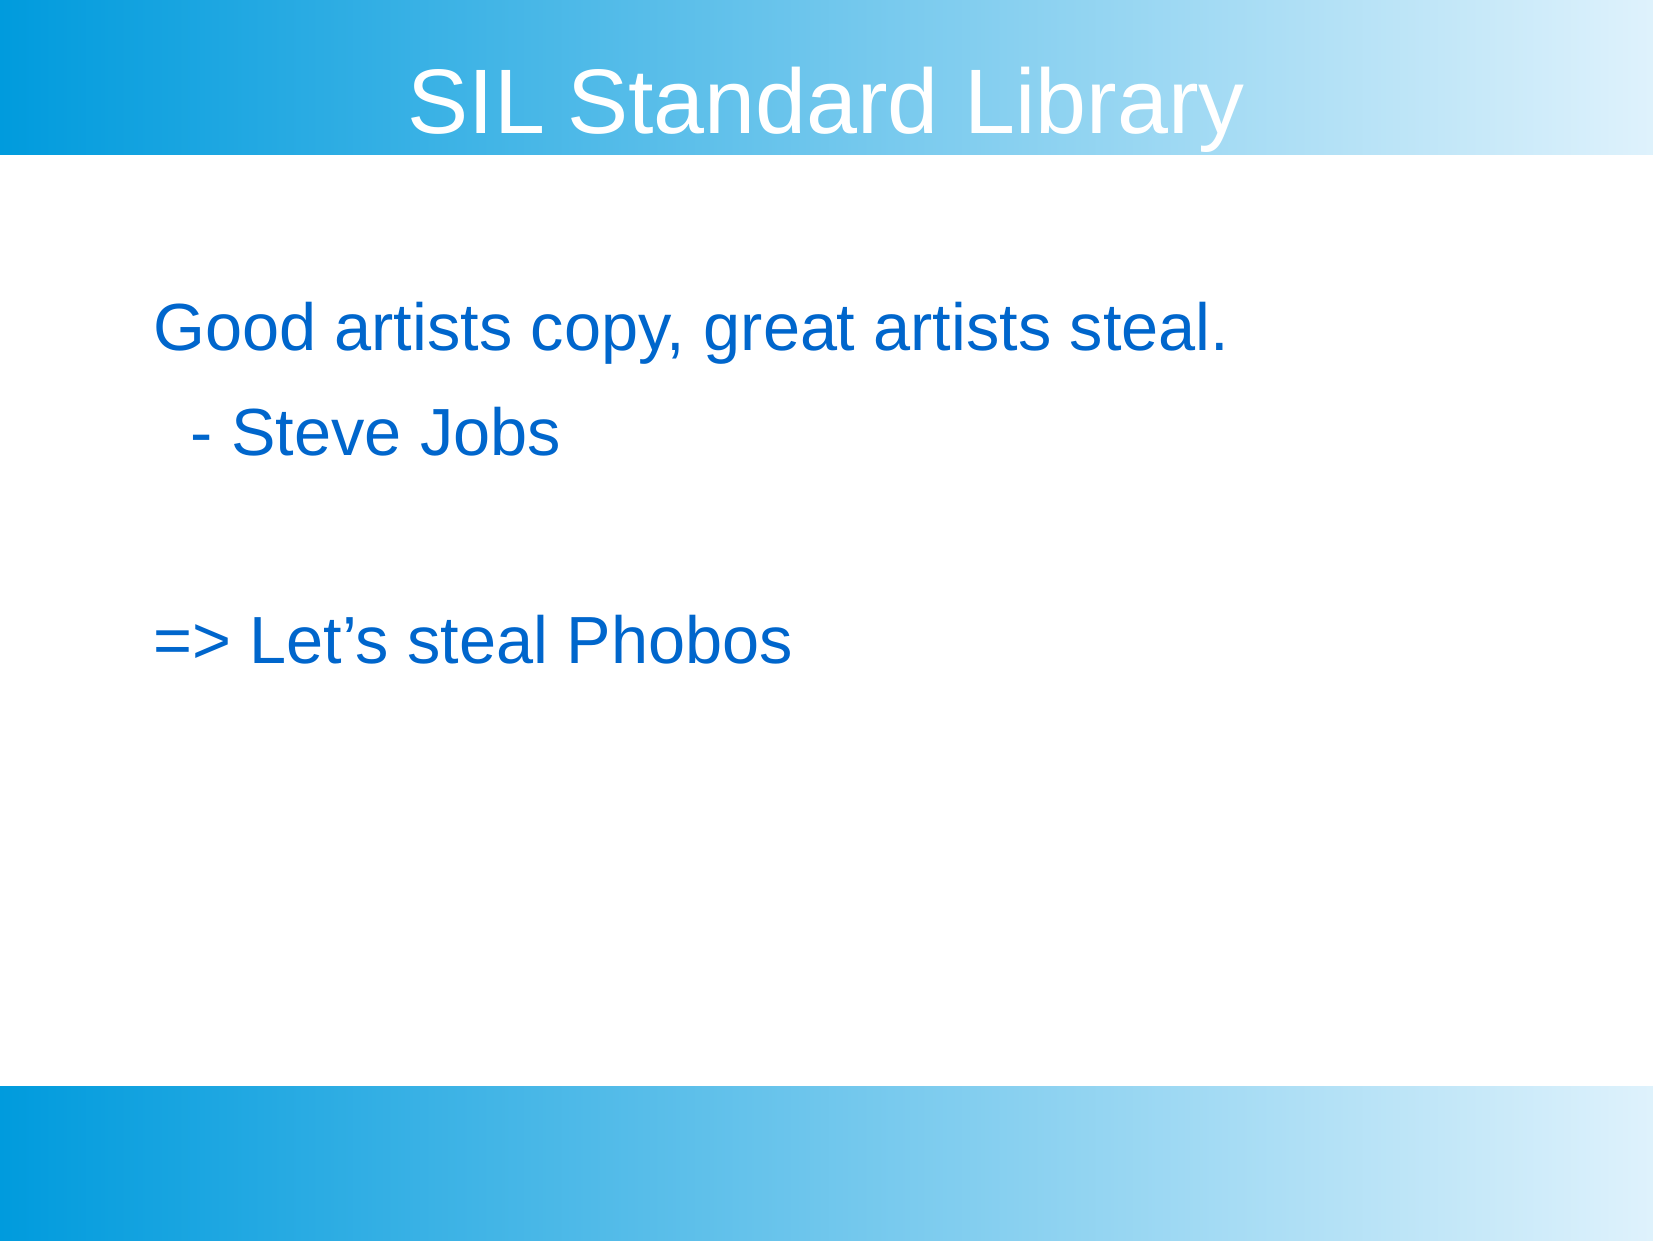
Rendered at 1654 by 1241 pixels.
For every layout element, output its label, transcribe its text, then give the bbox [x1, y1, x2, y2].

list Good artists copy, great artists steal. - Steve Jobs => Let’s steal Phobos [82, 290, 1571, 1010]
title SIL Standard Library [82, 49, 1571, 155]
